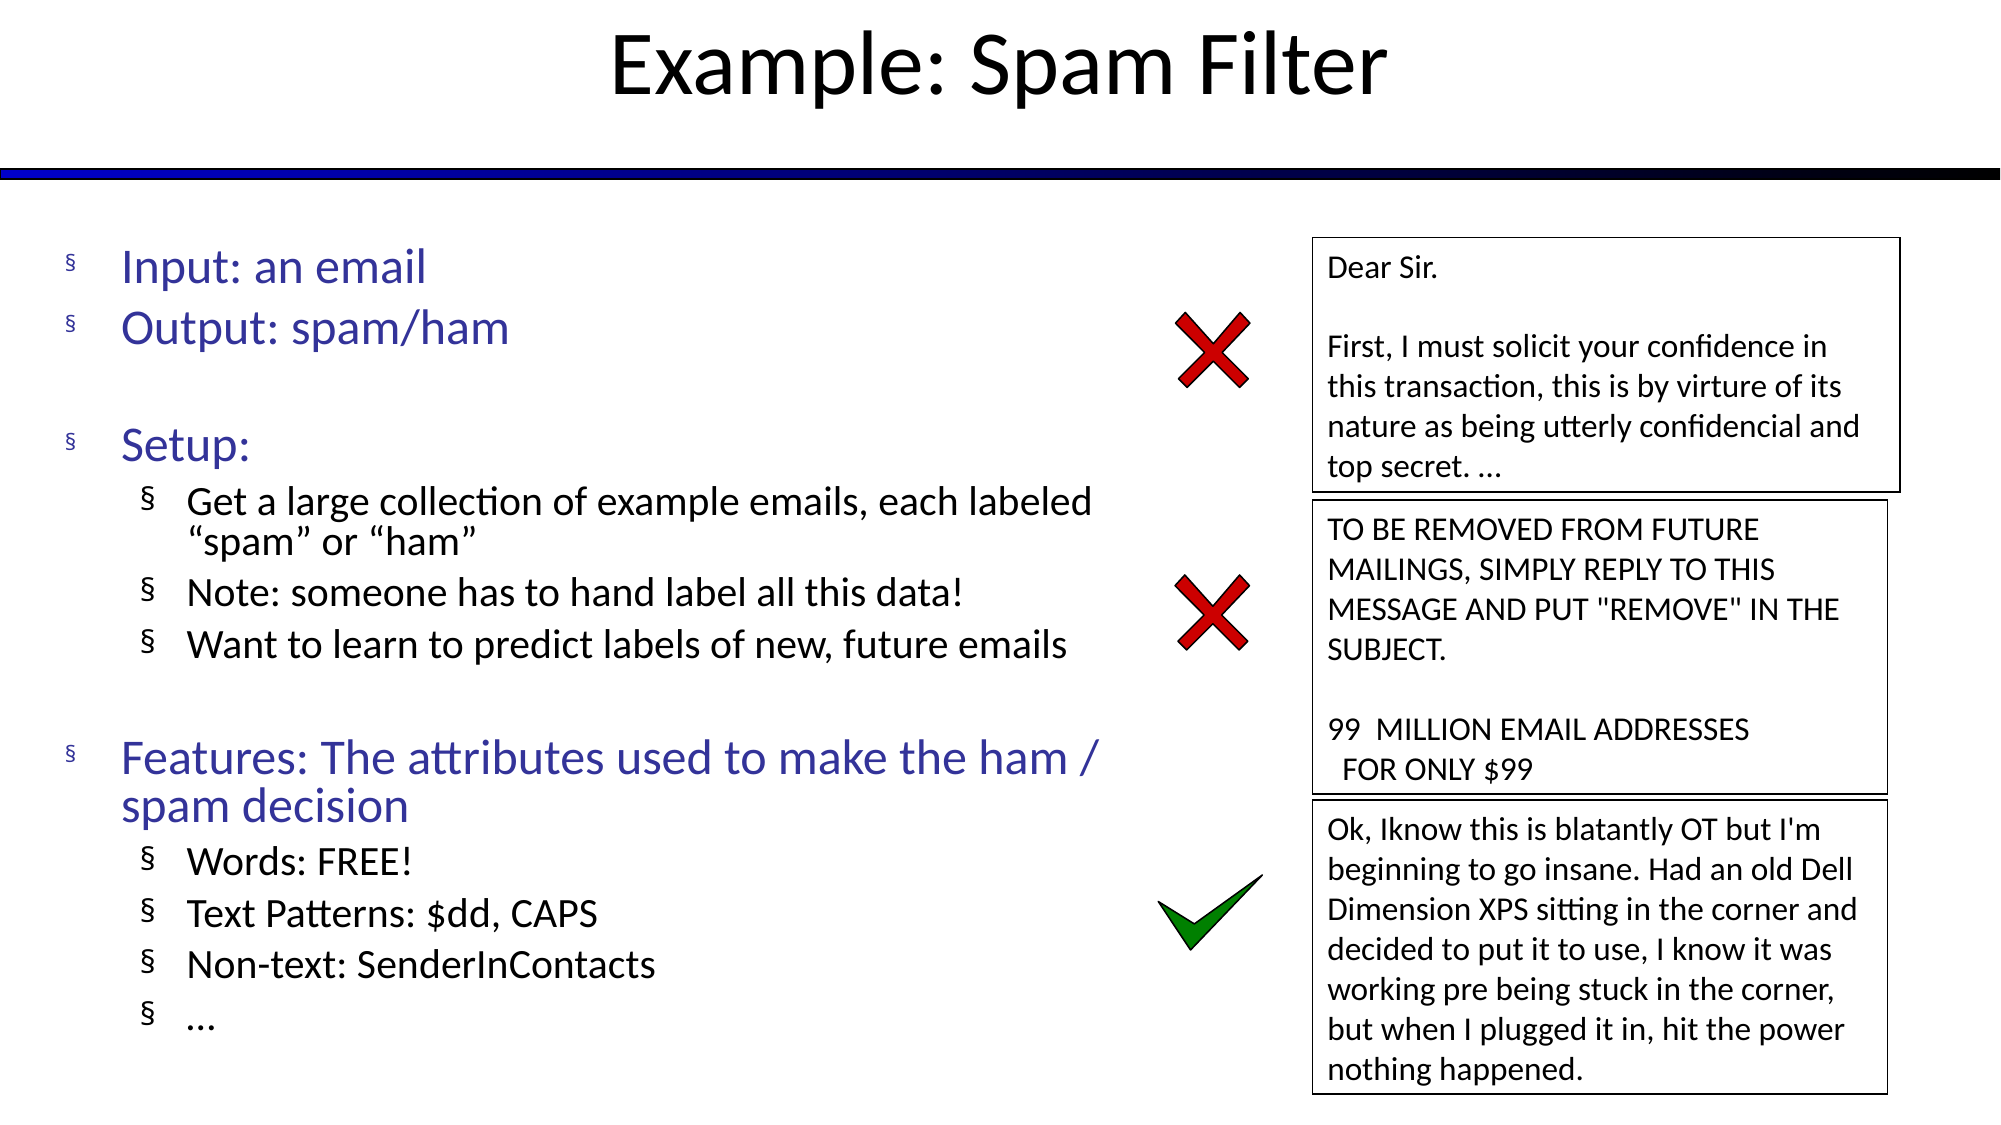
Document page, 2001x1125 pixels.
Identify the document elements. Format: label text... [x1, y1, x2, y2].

text_box Ok, Iknow this is blatantly OT but I'm beginning to go insane. Had an old Dell Dimension XPS sitting in the corner and decided to put it to use, I know it was working pre being stuck in the corner, but when I plugged it in, hit the power nothing happened. [1312, 799, 1888, 1095]
title Example: Spam Filter [0, 0, 2000, 184]
text_box [1175, 574, 1250, 650]
text_box Dear Sir. First, I must solicit your confidence in this transaction, this is by virture of its nature as being utterly confidencial and top secret. … [1312, 237, 1900, 492]
list Input: an email Output: spam/ham Setup: Get a large collection of example emails, each labeled “spam” or “ham” Note: someone has to hand label all this data! Want to learn to predict labels of new, future emails Features: The attributes used to make the ham / spam decision Words: FREE! Text Patterns: $dd, CAPS Non-text: SenderInContacts … [50, 237, 1125, 1063]
text_box [1158, 874, 1263, 950]
text_box [1175, 312, 1250, 388]
text_box TO BE REMOVED FROM FUTURE MAILINGS, SIMPLY REPLY TO THIS MESSAGE AND PUT "REMOVE" IN THE SUBJECT. 99 MILLION EMAIL ADDRESSES FOR ONLY $99 [1312, 499, 1888, 795]
